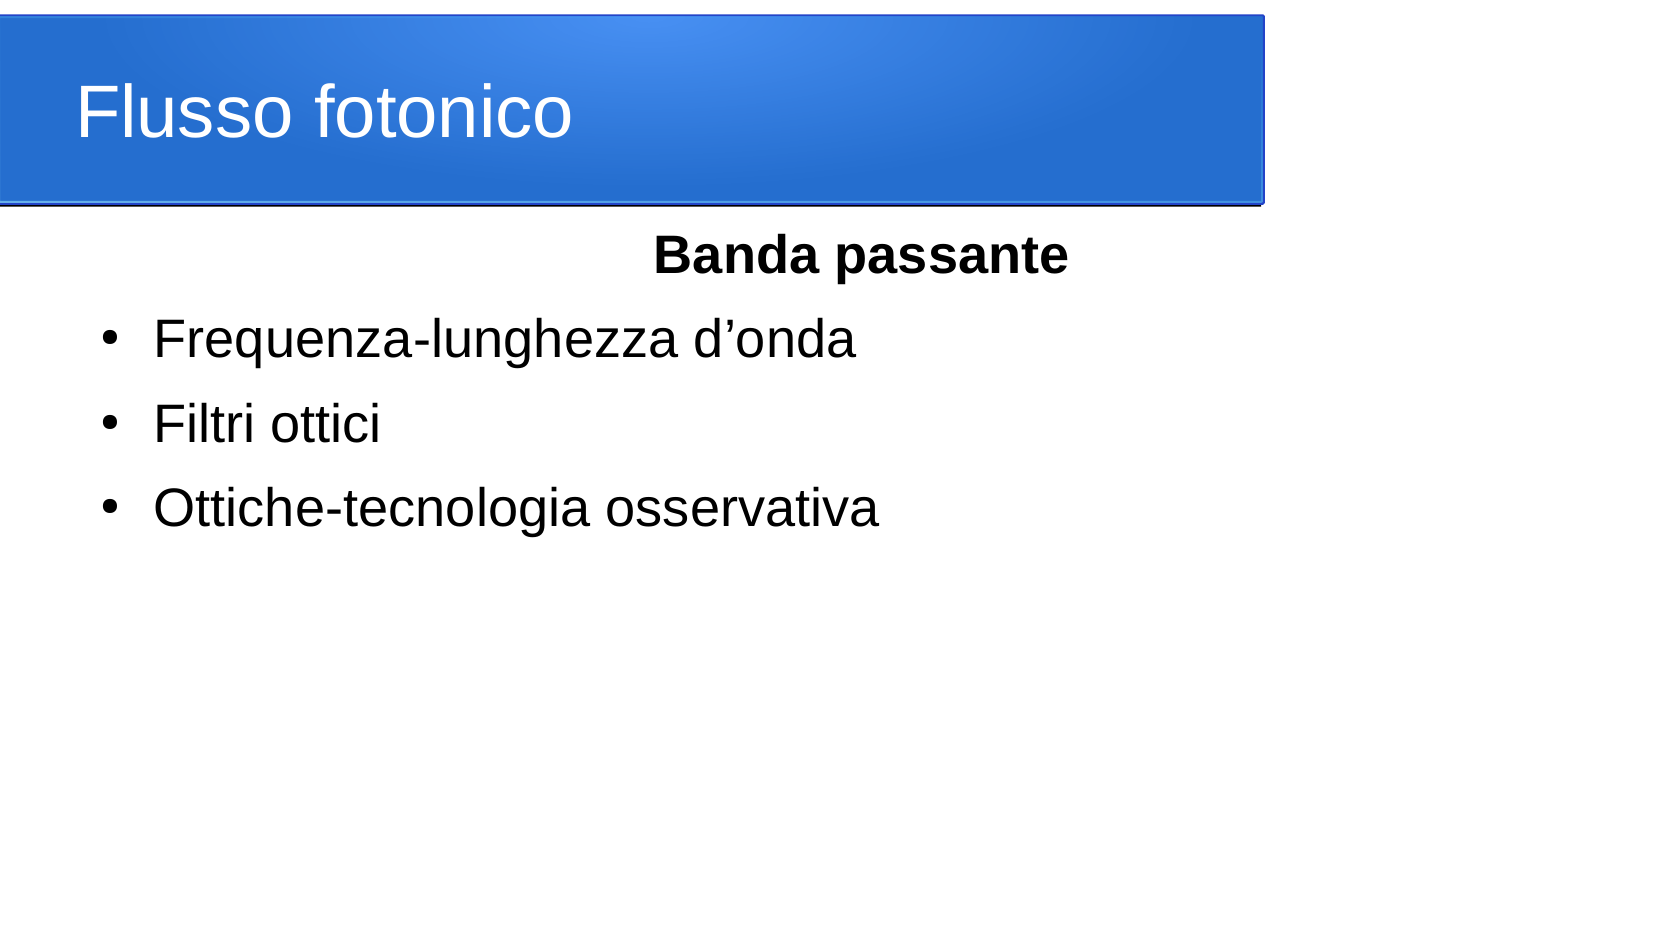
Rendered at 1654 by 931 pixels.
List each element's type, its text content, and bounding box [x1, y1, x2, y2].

list Banda passante Frequenza-lunghezza d’onda Filtri ottici Ottiche-tecnologia osservativa [82, 224, 1571, 764]
title Flusso fotonico [75, 35, 1227, 189]
